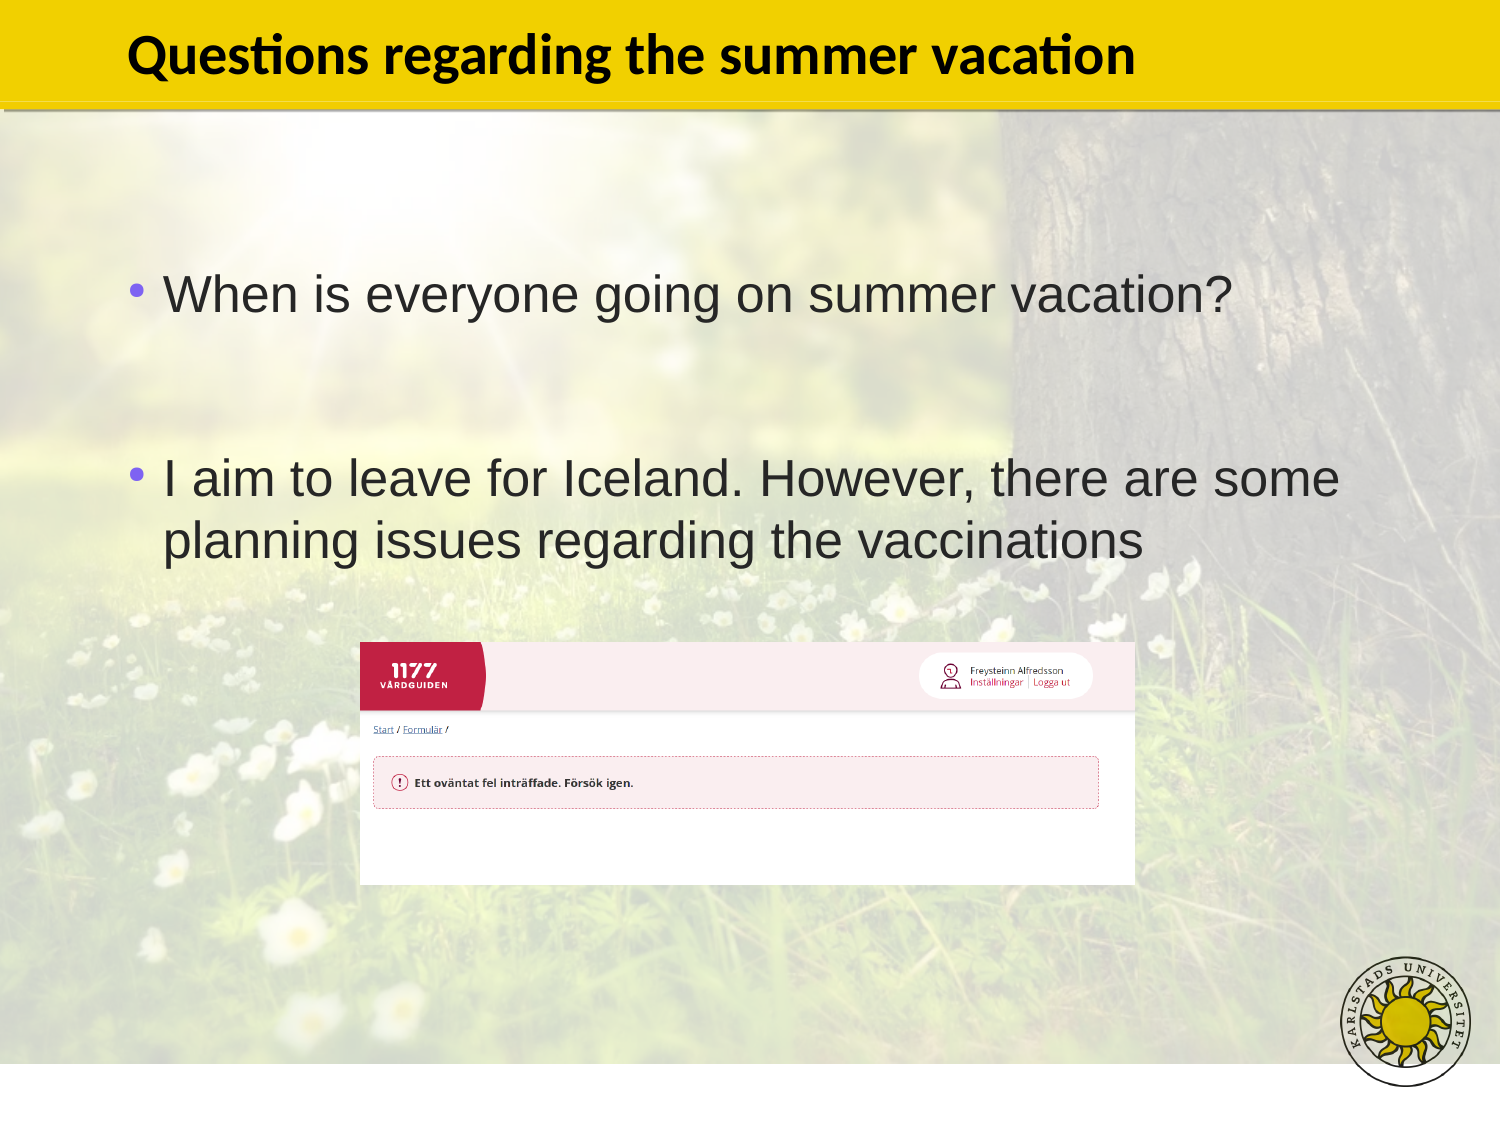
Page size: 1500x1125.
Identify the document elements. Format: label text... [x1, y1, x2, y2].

list When is everyone going on summer vacation? I aim to leave for Iceland. However, there are some planning issues regarding the vaccinations [112, 179, 1471, 970]
title Questions regarding the summer vacation [112, 0, 1388, 102]
picture [0, 110, 1500, 1095]
